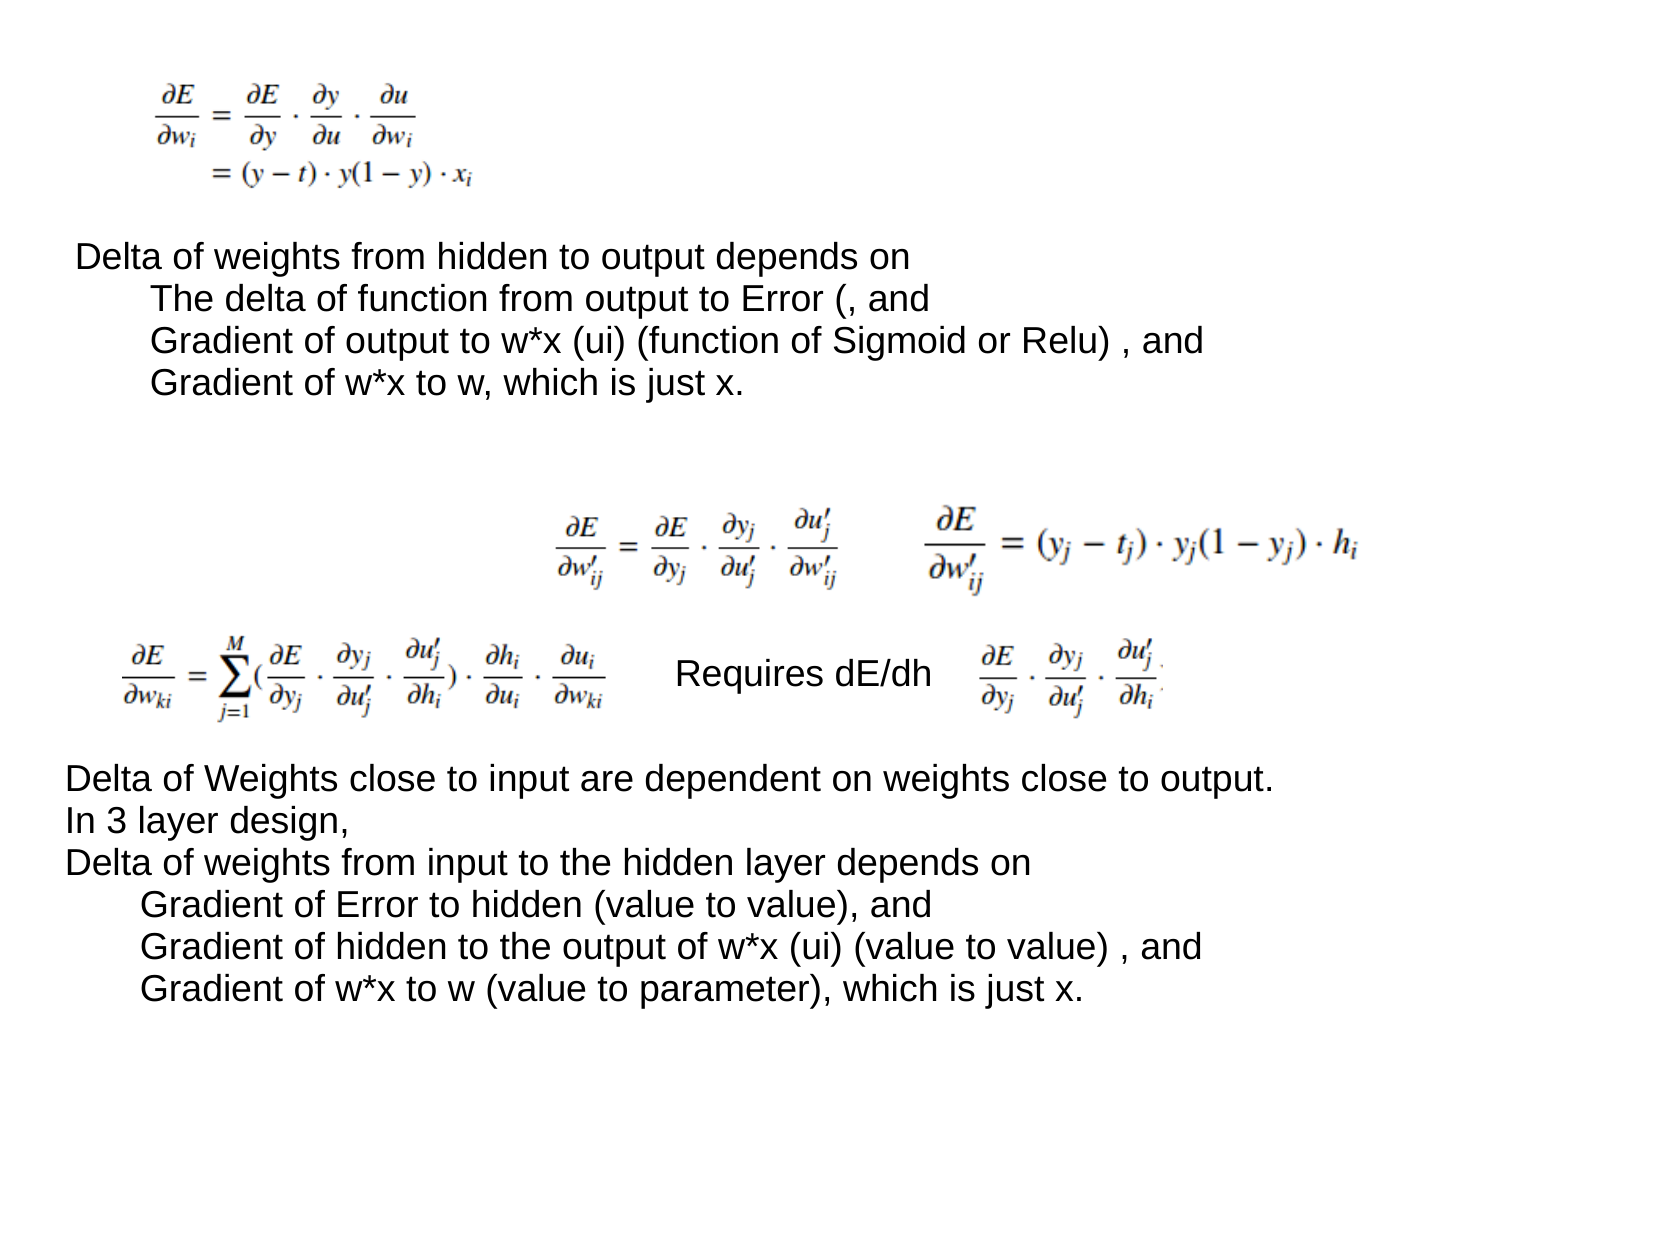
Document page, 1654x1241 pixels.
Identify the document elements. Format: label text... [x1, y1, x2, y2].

picture [122, 616, 631, 736]
text_box Requires dE/dh [660, 645, 948, 702]
picture [124, 60, 496, 211]
picture [885, 496, 1402, 604]
text_box Delta of Weights close to input are dependent on weights close to output. In 3 layer design, Delta of weights from input to the hidden layer depends on Gradient of Error to hidden (value to value), and Gradient of hidden to the output of w*x (ui) (value to value) , and Gradient of w*x to w (value to parameter), which is just x. [50, 750, 1576, 1051]
picture [975, 637, 1163, 721]
text_box Delta of weights from hidden to output depends on The delta of function from output to Error (, and Gradient of output to w*x (ui) (function of Sigmoid or Relu) , and Gradient of w*x to w, which is just x. [60, 186, 1585, 496]
picture [531, 496, 871, 609]
